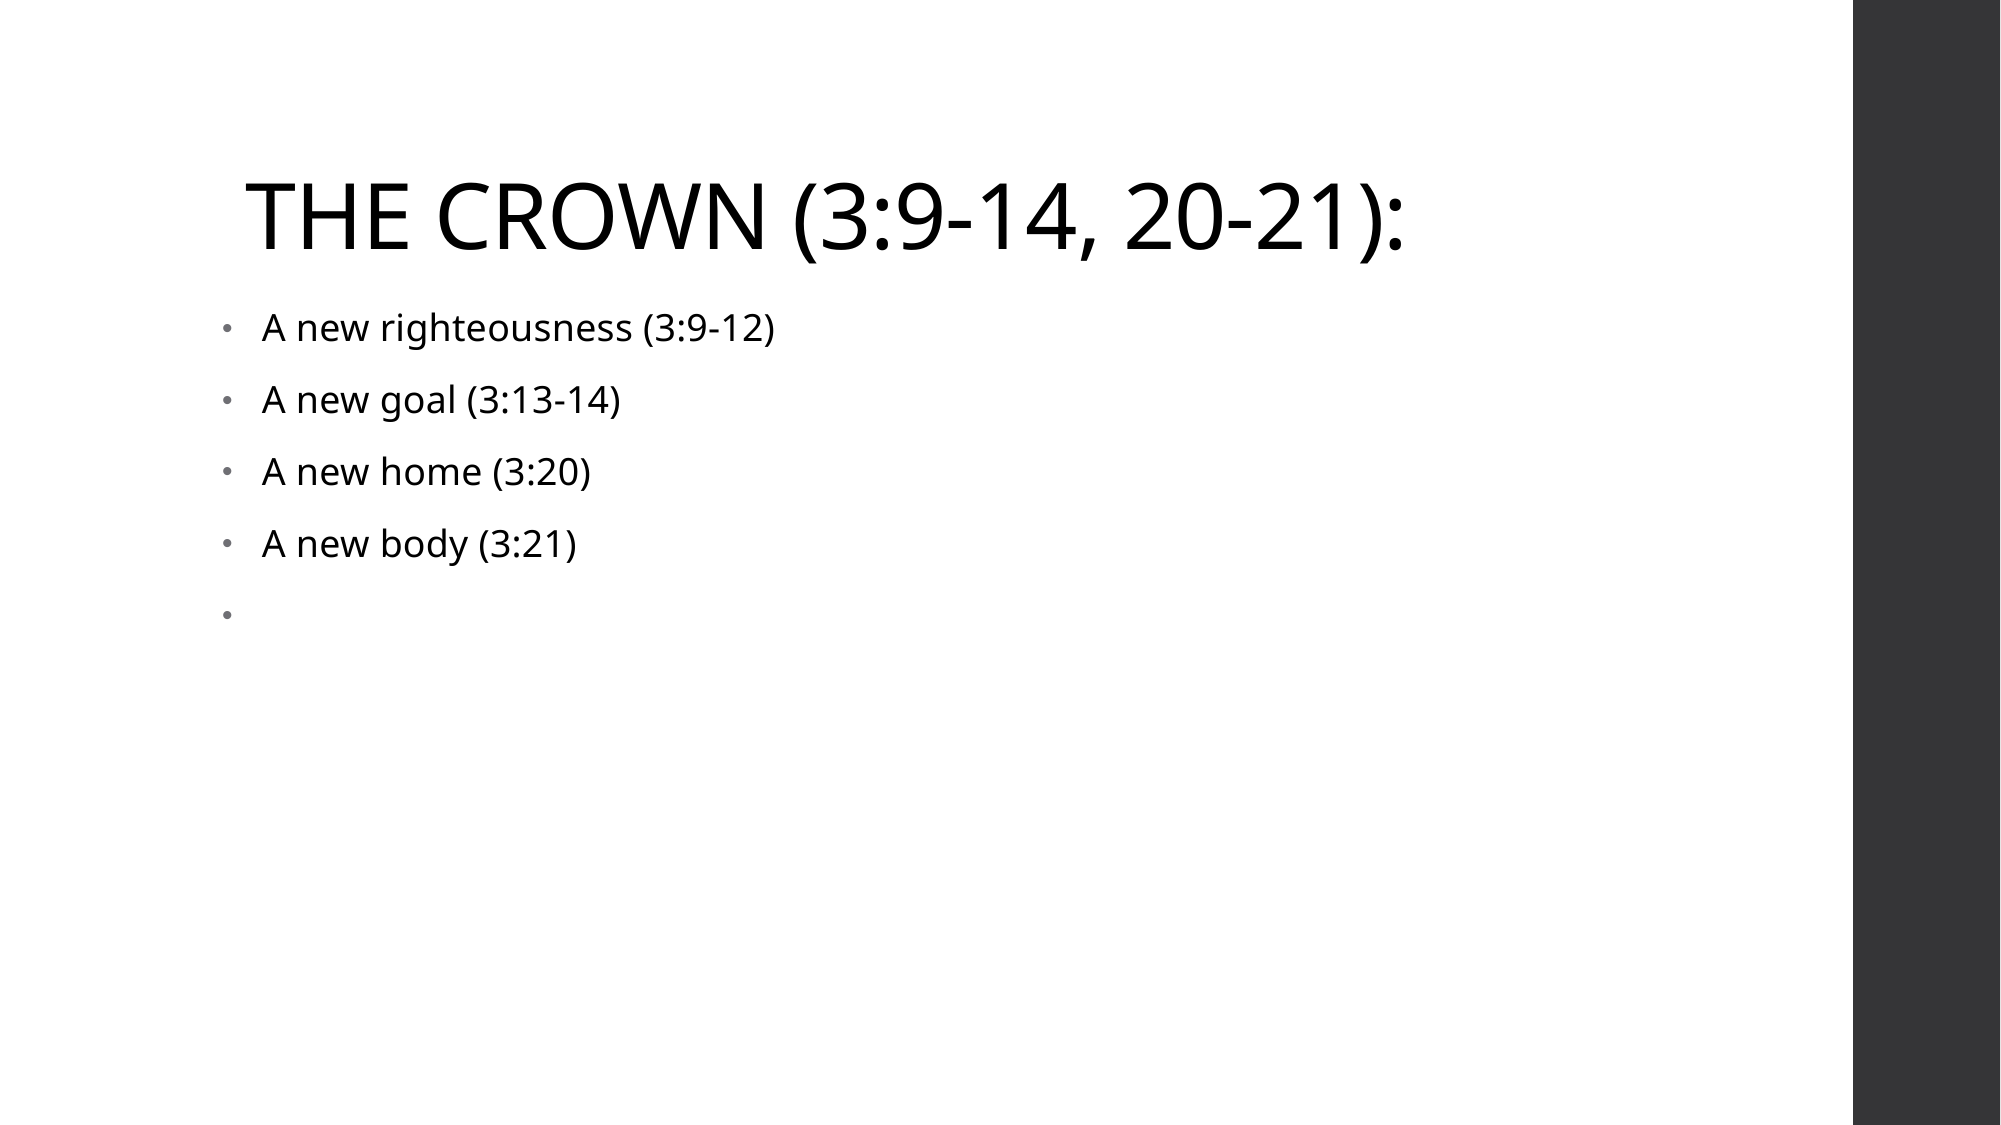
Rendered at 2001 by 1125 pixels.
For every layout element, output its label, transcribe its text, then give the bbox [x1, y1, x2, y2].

list A new righteousness (3:9-12) A new goal (3:13-14) A new home (3:20) A new body (3:21) [206, 299, 1617, 1014]
title THE CROWN (3:9-14, 20-21): [206, 60, 1797, 278]
